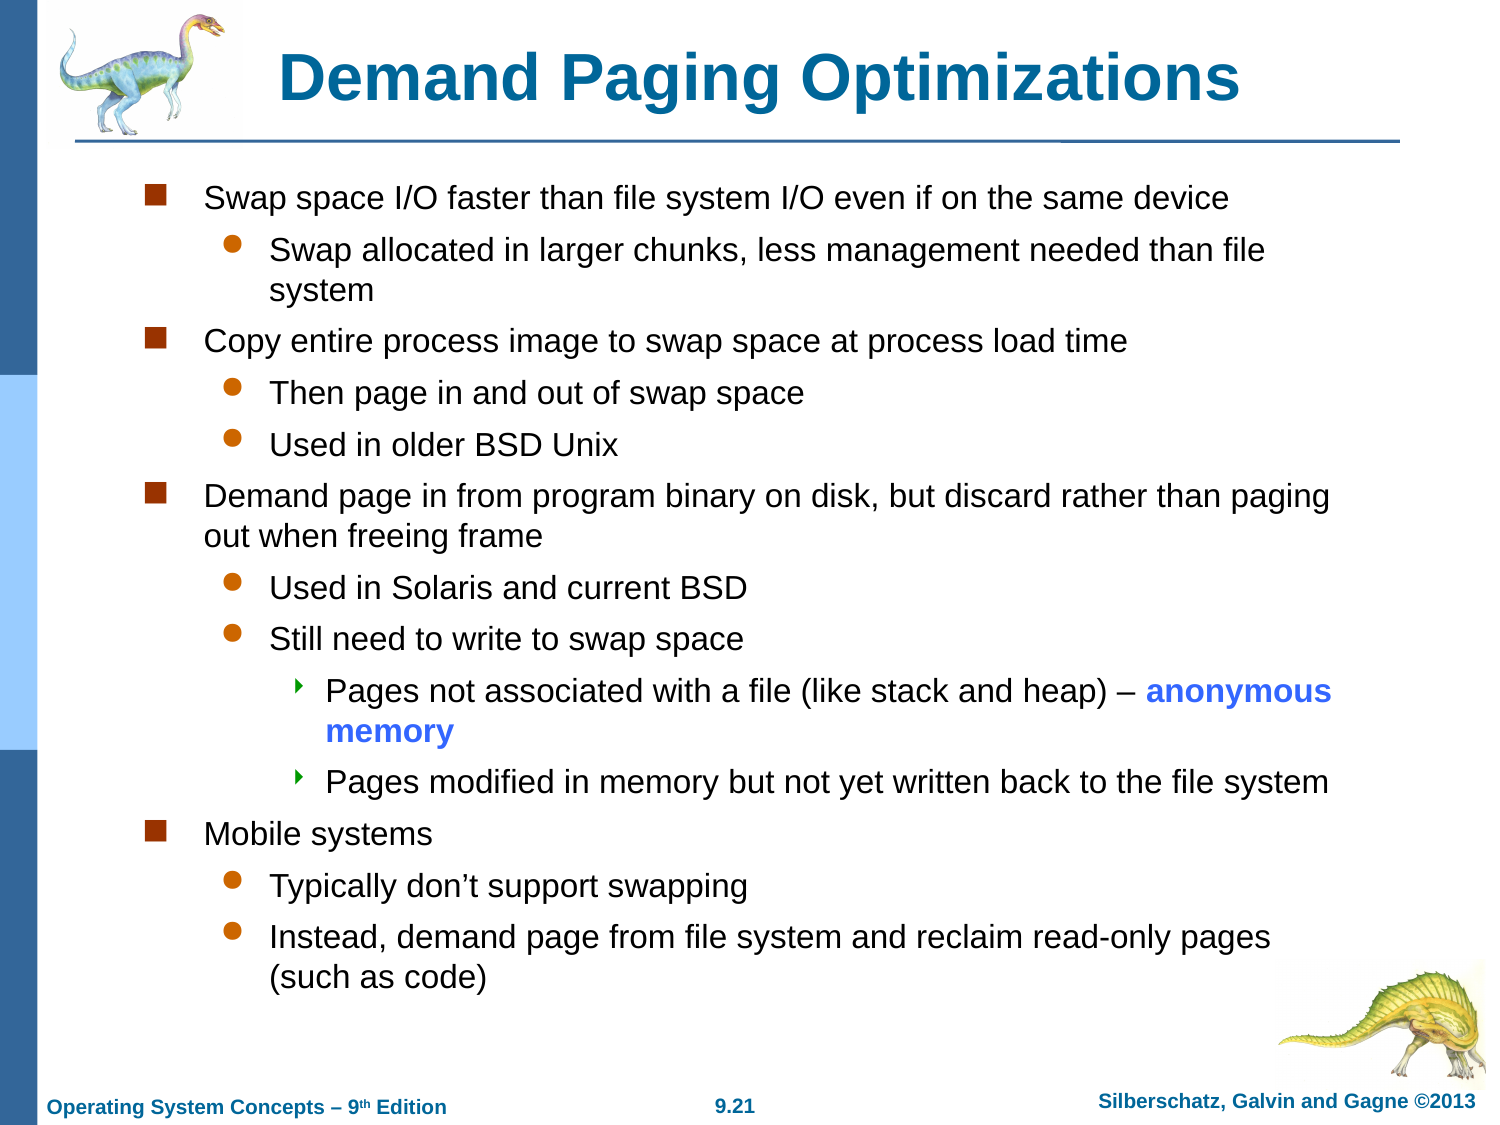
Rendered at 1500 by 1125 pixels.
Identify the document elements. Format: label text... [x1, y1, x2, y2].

picture [46, 0, 243, 149]
picture [1275, 959, 1486, 1090]
title Demand Paging Optimizations [85, 26, 1436, 122]
list Swap space I/O faster than file system I/O even if on the same device Swap allocated in larger chunks, less management needed than file system Copy entire process image to swap space at process load time Then page in and out of swap space Used in older BSD Unix Demand page in from program binary on disk, but discard rather than paging out when freeing frame Used in Solaris and current BSD Still need to write to swap space Pages not associated with a file (like stack and heap) – anonymous memory Pages modified in memory but not yet written back to the file system Mobile systems Typically don’t support swapping Instead, demand page from file system and reclaim read-only pages (such as code) [132, 168, 1375, 1028]
